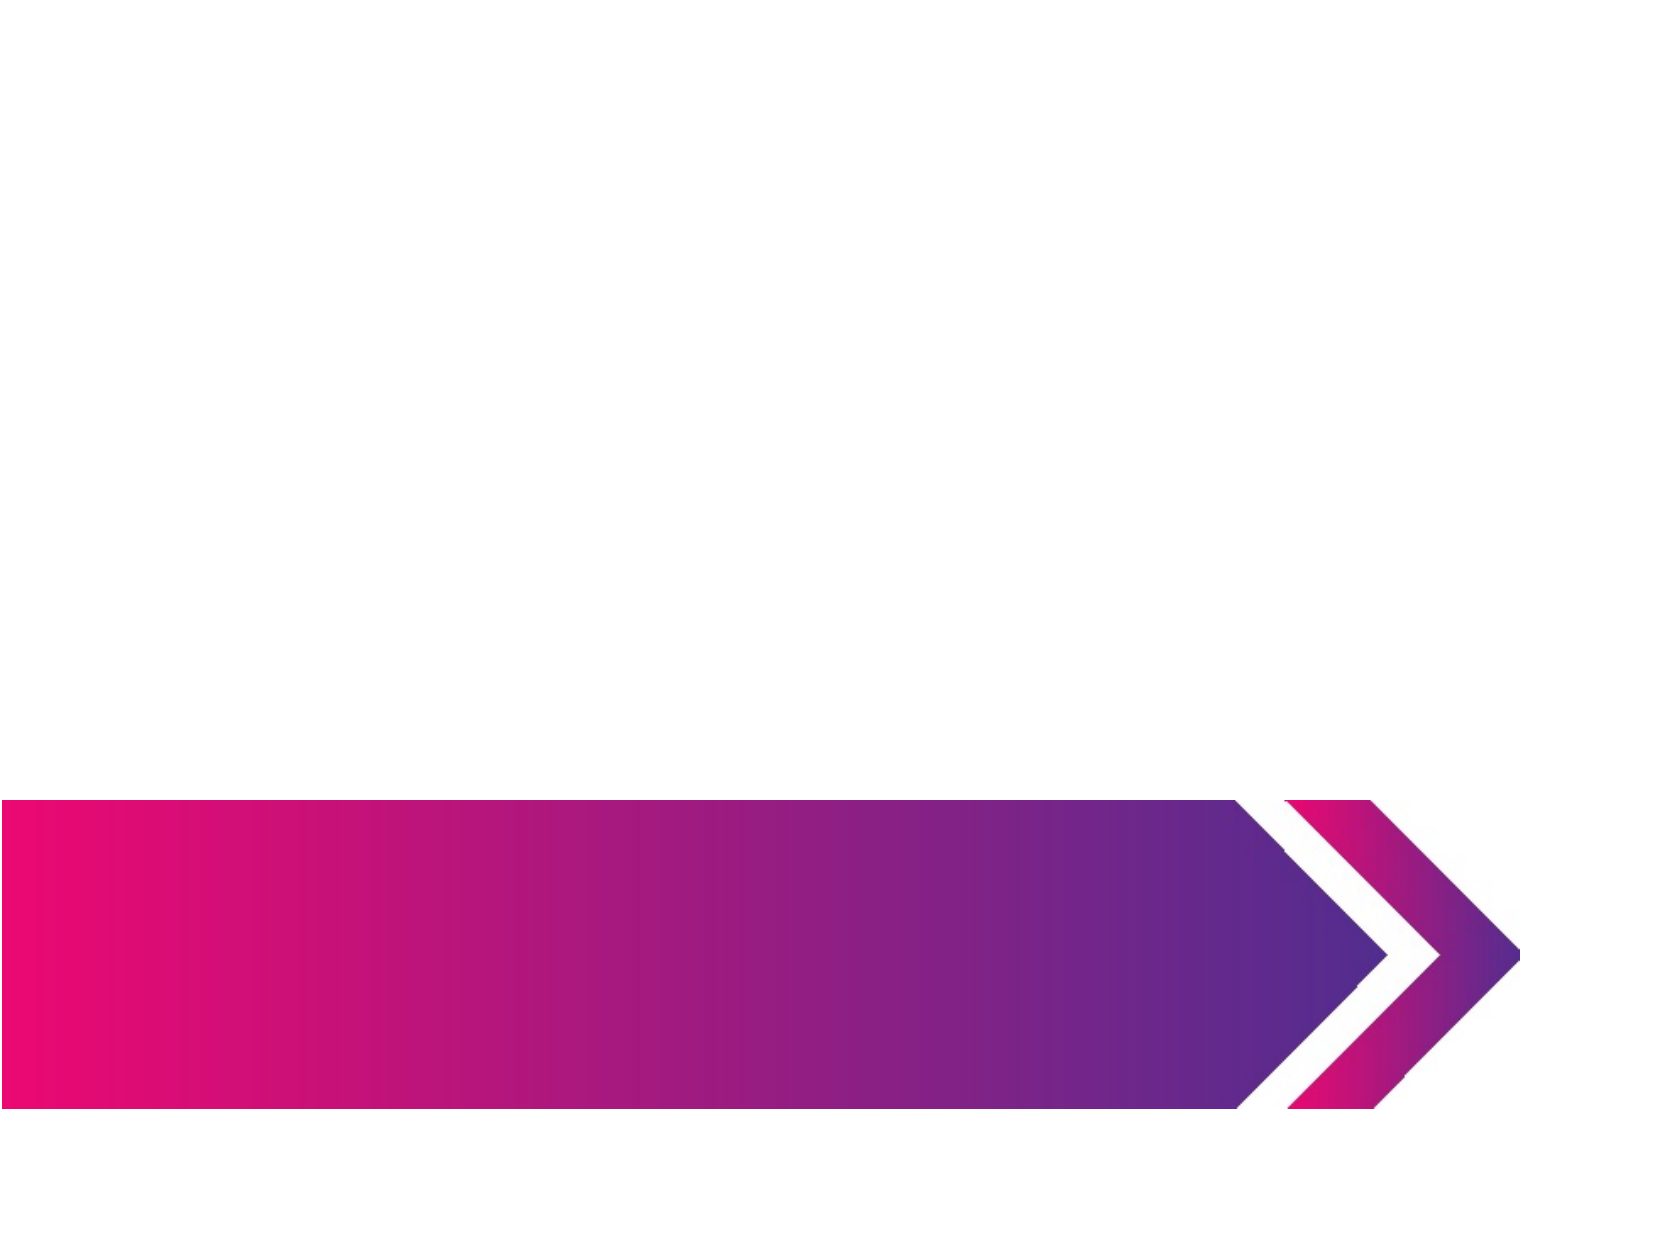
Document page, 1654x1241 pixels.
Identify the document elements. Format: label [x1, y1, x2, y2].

picture [2, 800, 1520, 1109]
